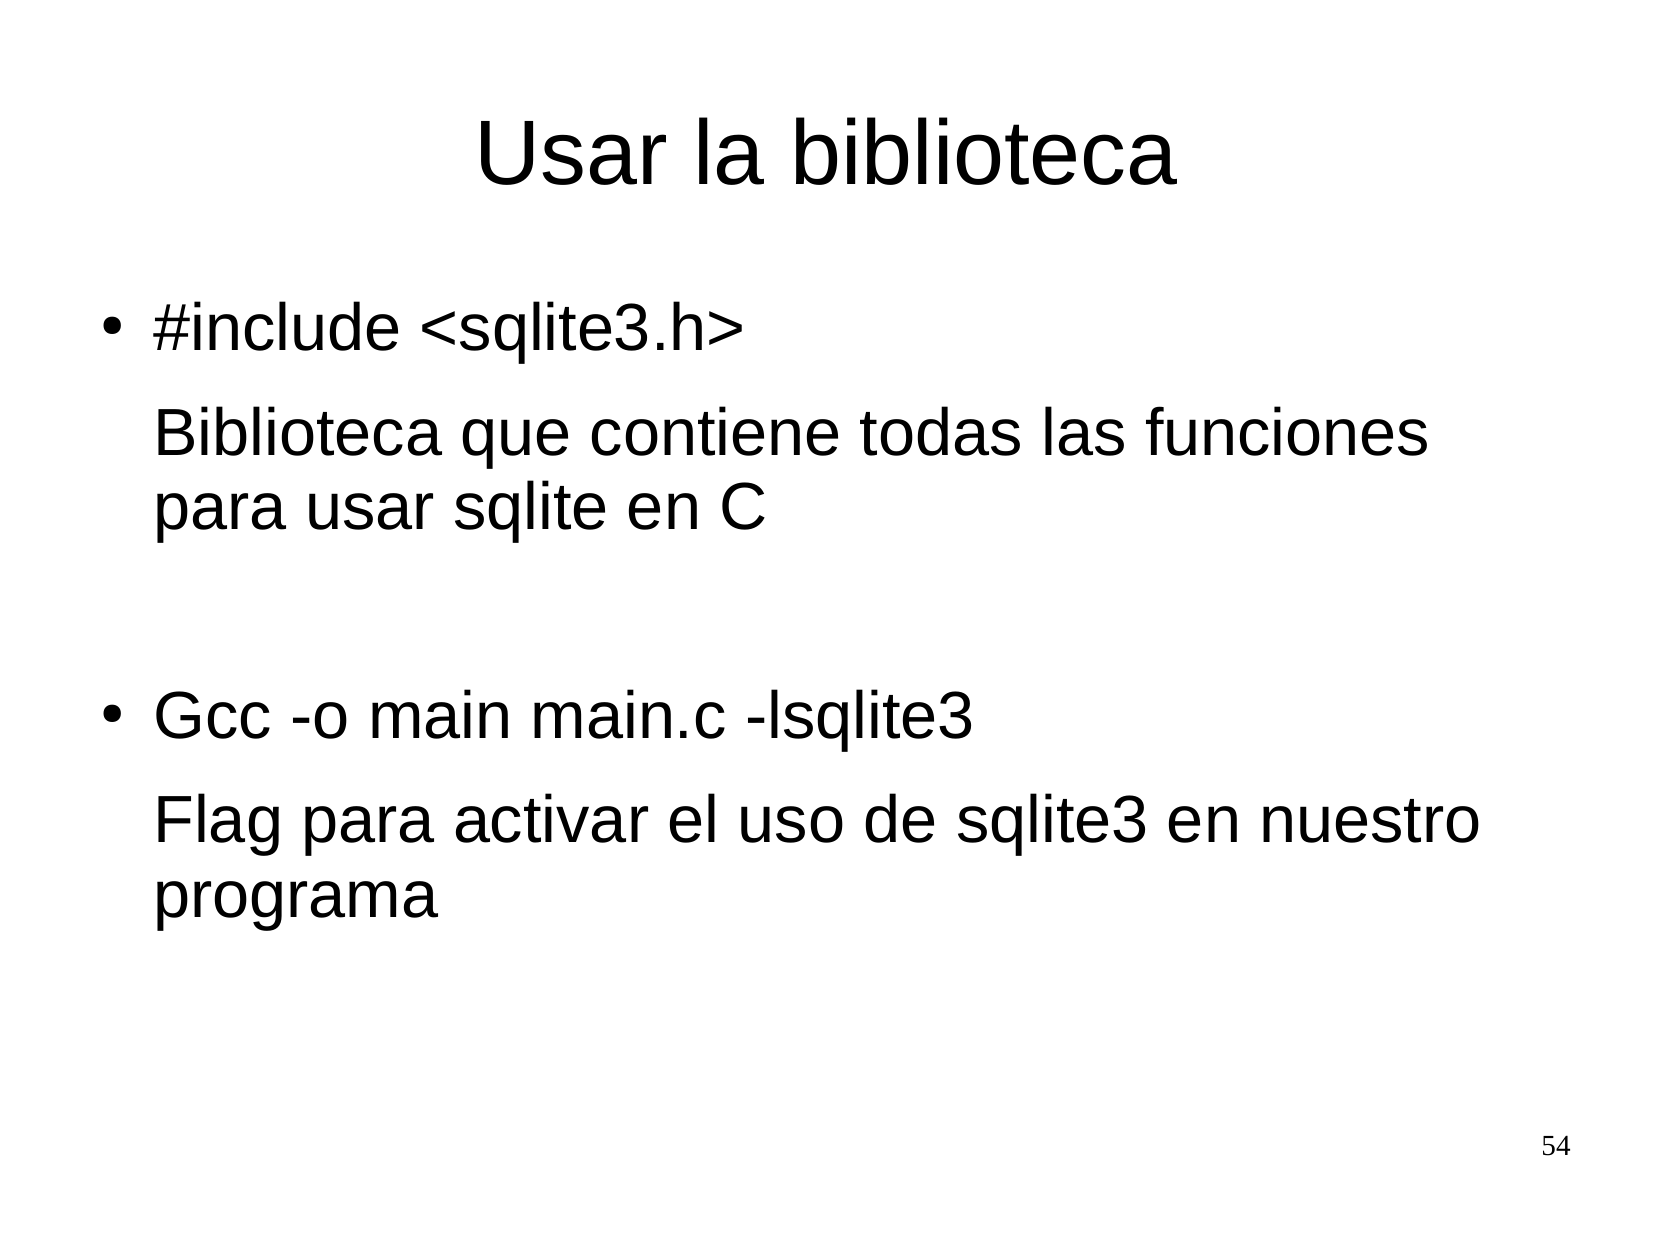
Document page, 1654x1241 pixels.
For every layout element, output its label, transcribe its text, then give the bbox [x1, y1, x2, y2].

title Usar la biblioteca [82, 49, 1571, 257]
list #include <sqlite3.h> Biblioteca que contiene todas las funciones para usar sqlite en C Gcc -o main main.c -lsqlite3 Flag para activar el uso de sqlite3 en nuestro programa [82, 290, 1538, 1010]
